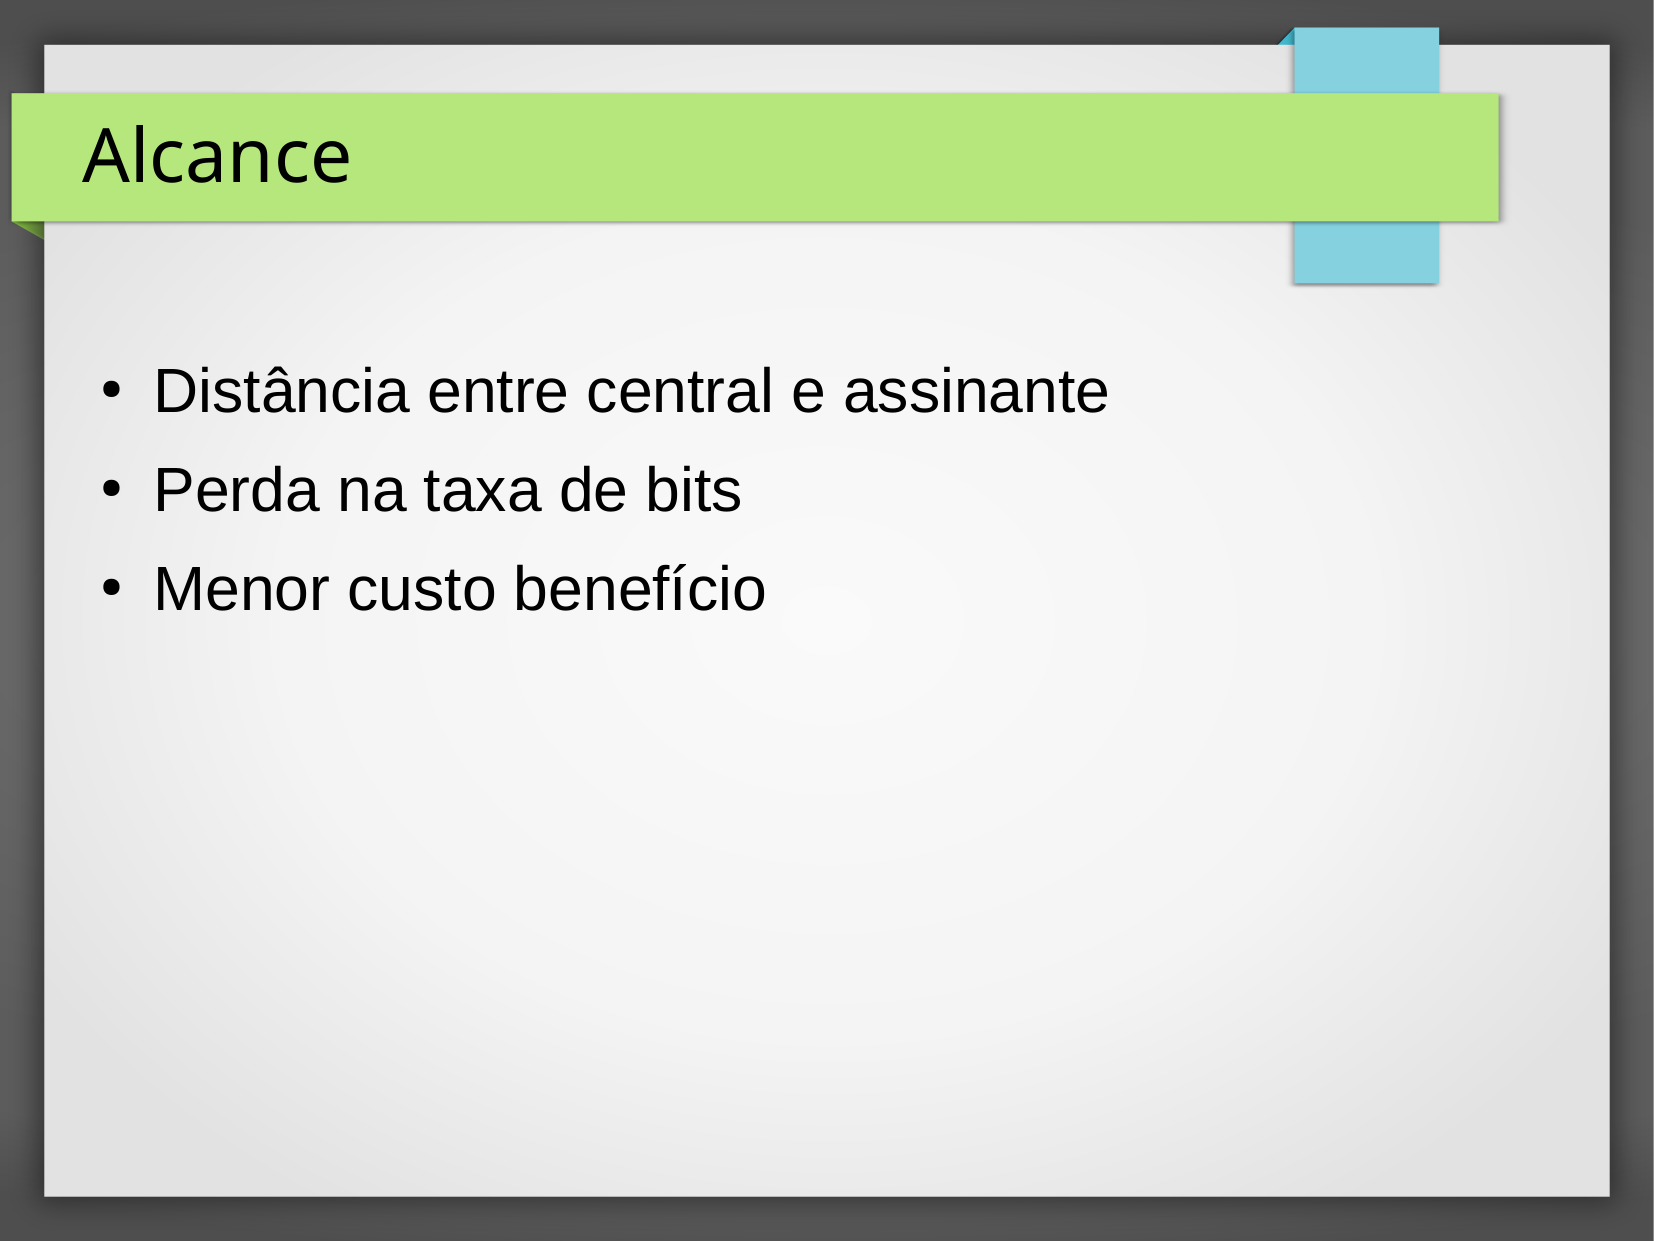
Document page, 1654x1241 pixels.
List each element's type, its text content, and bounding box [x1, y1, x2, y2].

picture [0, 0, 1654, 1241]
title Alcance [82, 94, 1264, 213]
list Distância entre central e assinante Perda na taxa de bits Menor custo benefício [82, 355, 1571, 1075]
